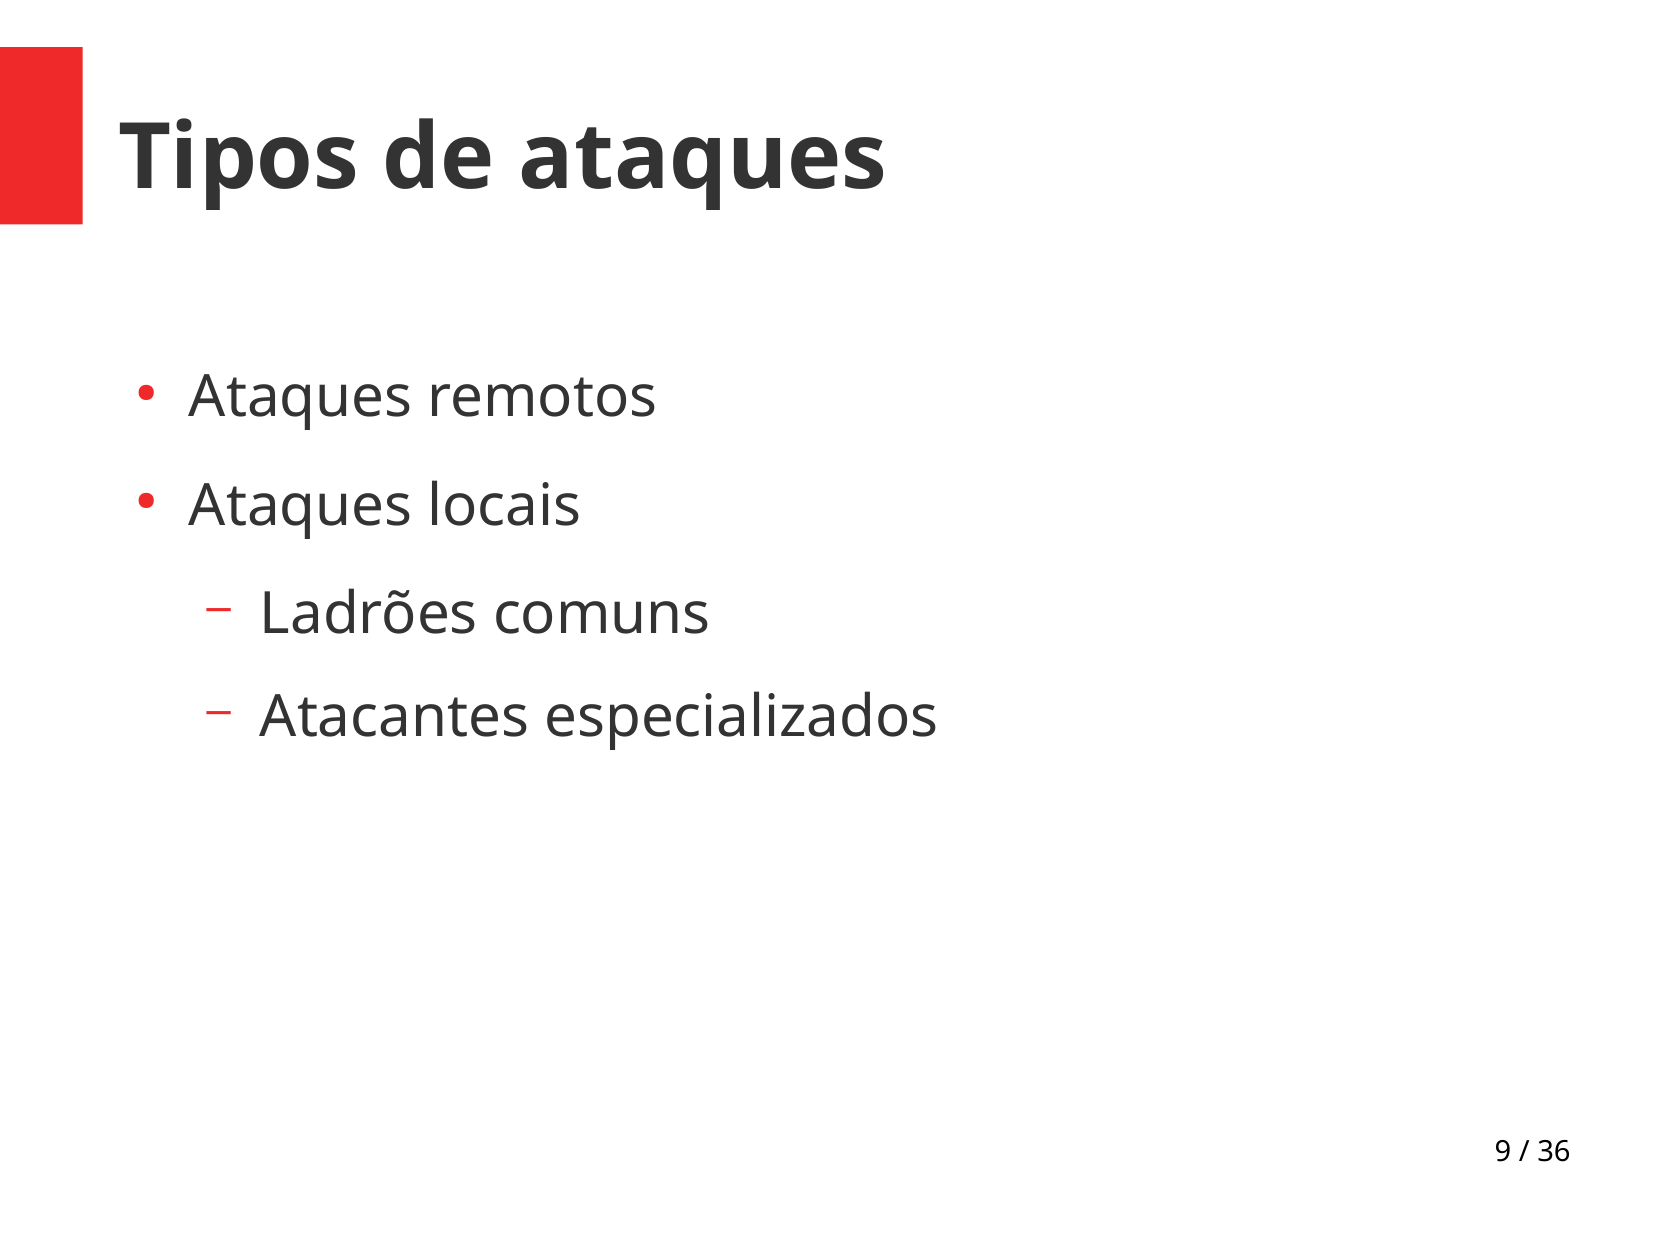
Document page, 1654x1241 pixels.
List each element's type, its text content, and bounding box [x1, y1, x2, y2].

title Tipos de ataques [118, 49, 1571, 257]
list Ataques remotos Ataques locais Ladrões comuns Atacantes especializados [118, 354, 1536, 1074]
